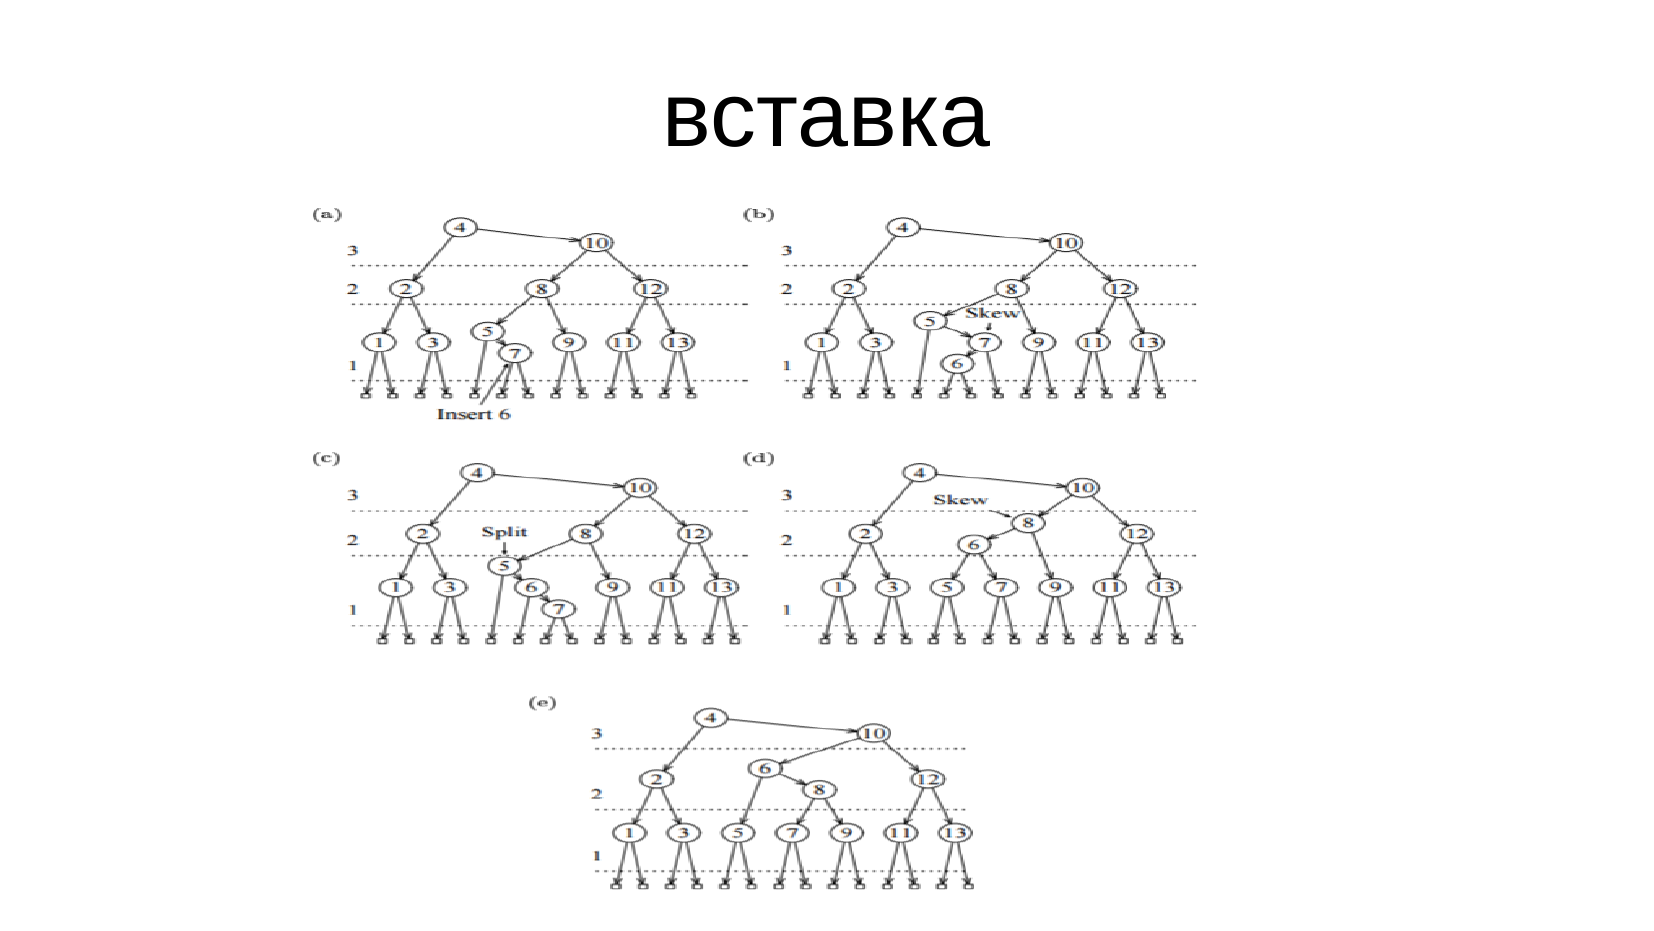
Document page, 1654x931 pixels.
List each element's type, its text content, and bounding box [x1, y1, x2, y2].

picture [300, 192, 1227, 901]
title вставка [82, 37, 1571, 193]
